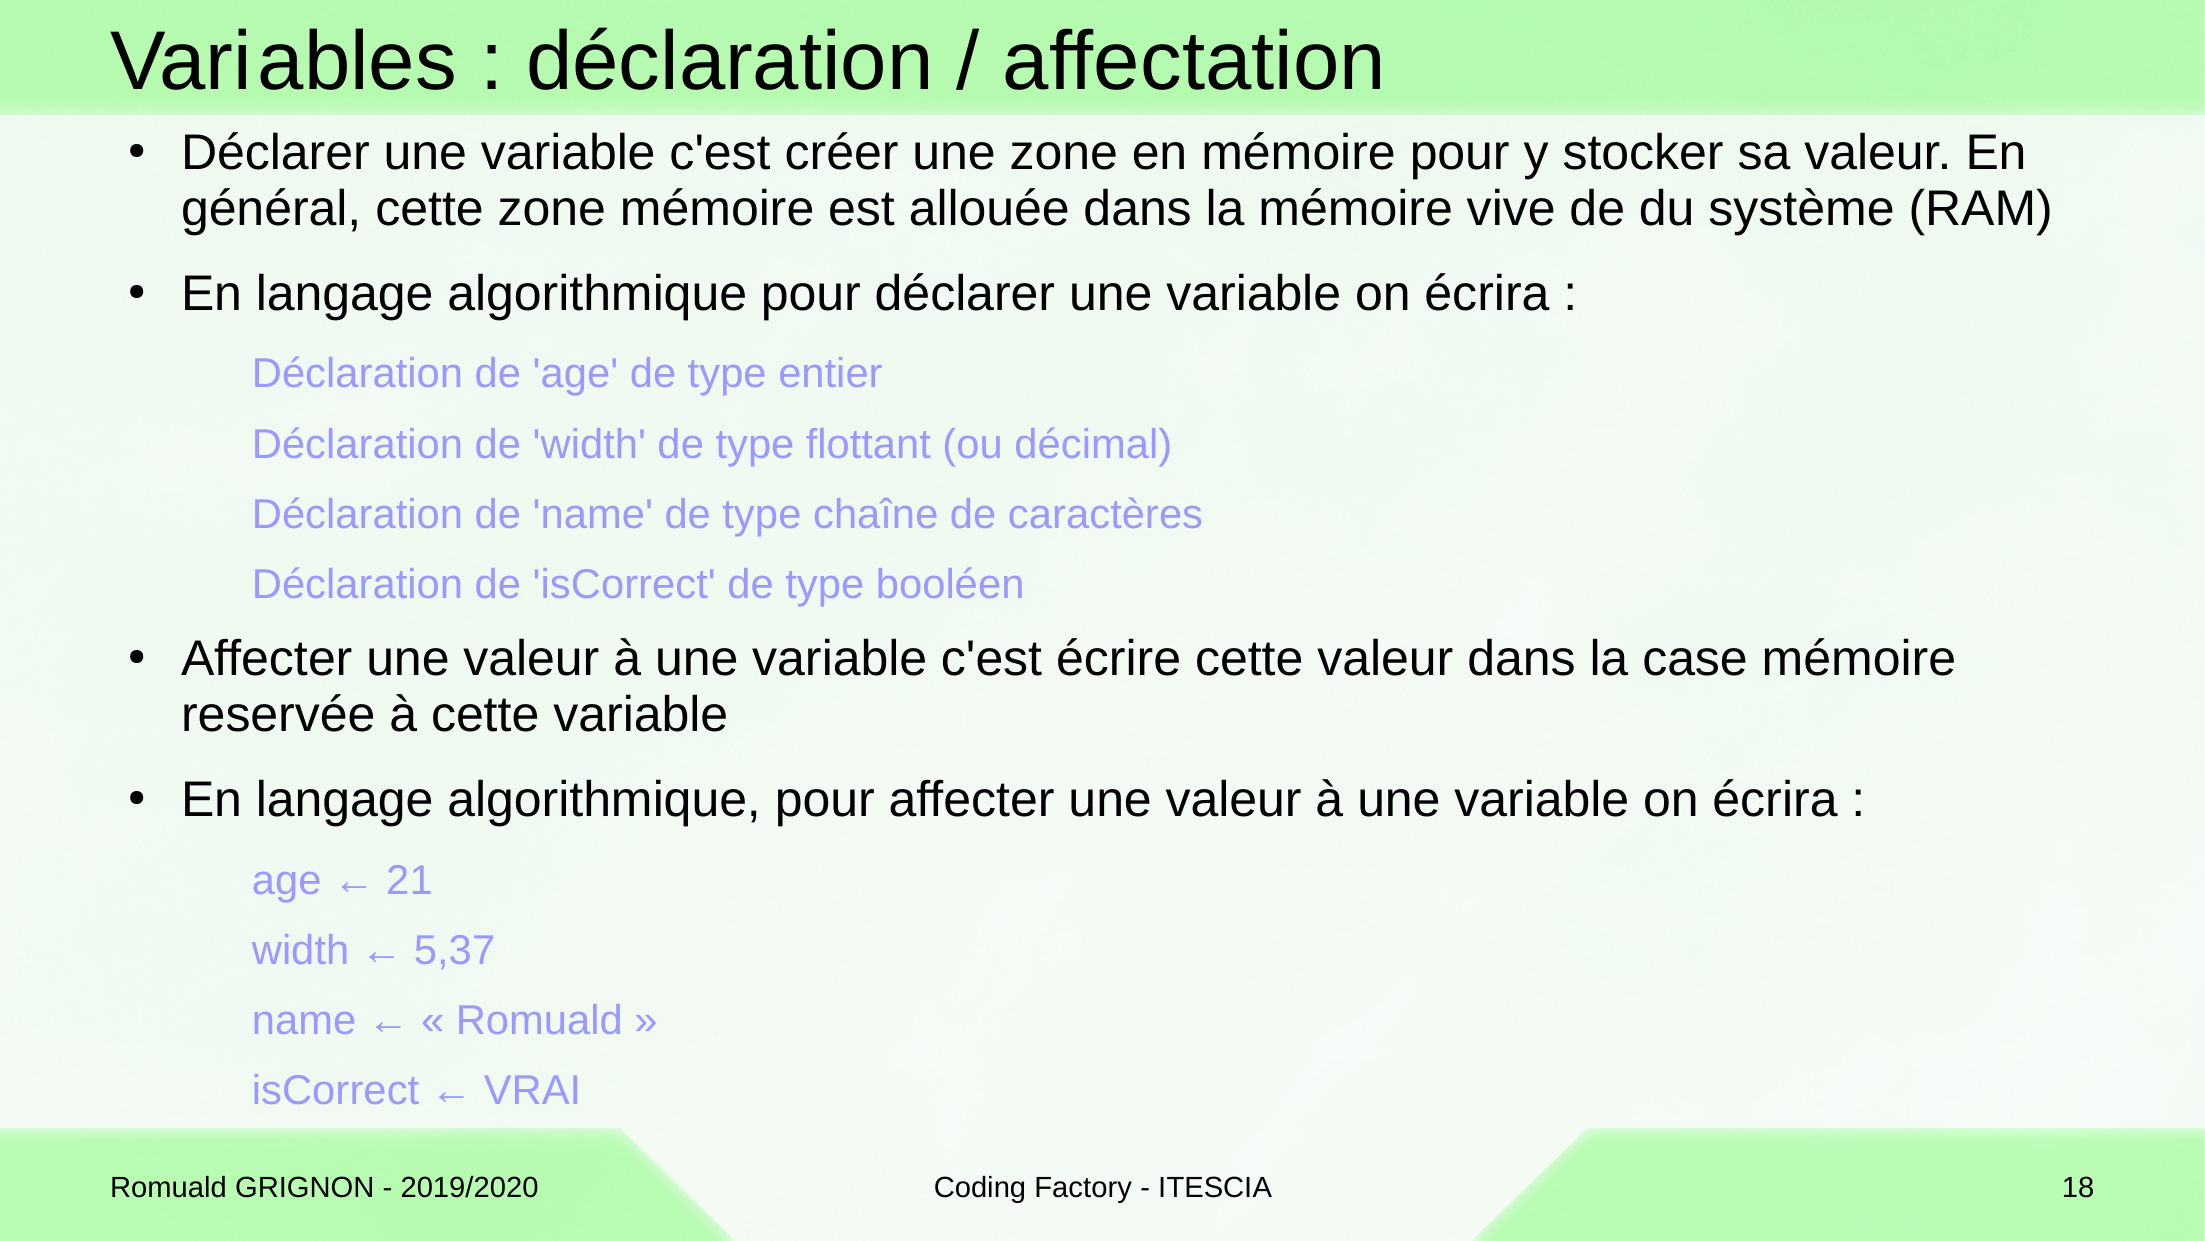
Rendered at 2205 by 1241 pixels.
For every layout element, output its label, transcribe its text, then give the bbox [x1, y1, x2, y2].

title Vari ables : déclaration / affectation [110, 49, 2095, 194]
picture [0, 0, 2205, 1241]
list Déclarer une variable c'est créer une zone en mémoire pour y stocker sa valeur. En général, cette zone mémoire est allouée dans la mémoire vive de du système (RAM) En langage algorithmique pour déclarer une variable on écrira : Déclaration de 'age' de type entier Déclaration de 'width' de type flottant (ou décimal) Déclaration de 'name' de type chaîne de caractères Déclaration de 'isCorrect' de type booléen Affecter une valeur à une variable c'est écrire cette valeur dans la case mémoire reservée à cette variable En langage algorithmique, pour affecter une valeur à une variable on écrira : age ← 21 width ← 5,37 name ← « Romuald » isCorrect ← VRAI [110, 194, 2095, 1196]
